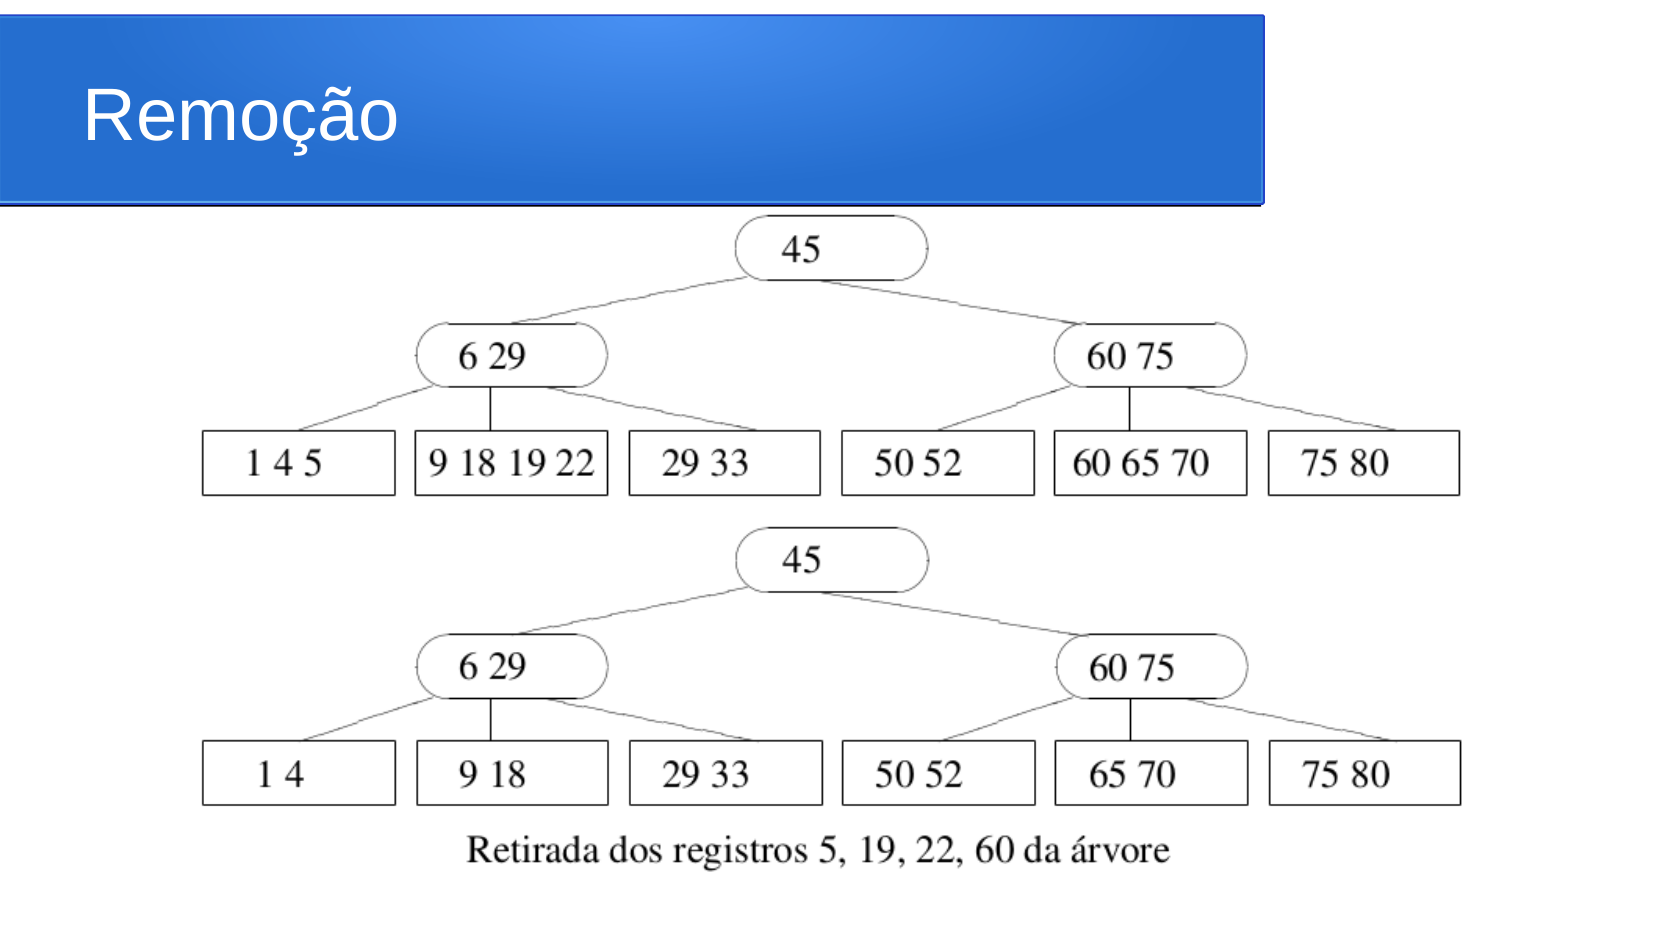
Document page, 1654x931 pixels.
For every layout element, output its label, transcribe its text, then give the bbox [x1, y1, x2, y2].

picture [196, 209, 1462, 501]
picture [193, 521, 1471, 875]
title Remoção [82, 37, 1250, 193]
